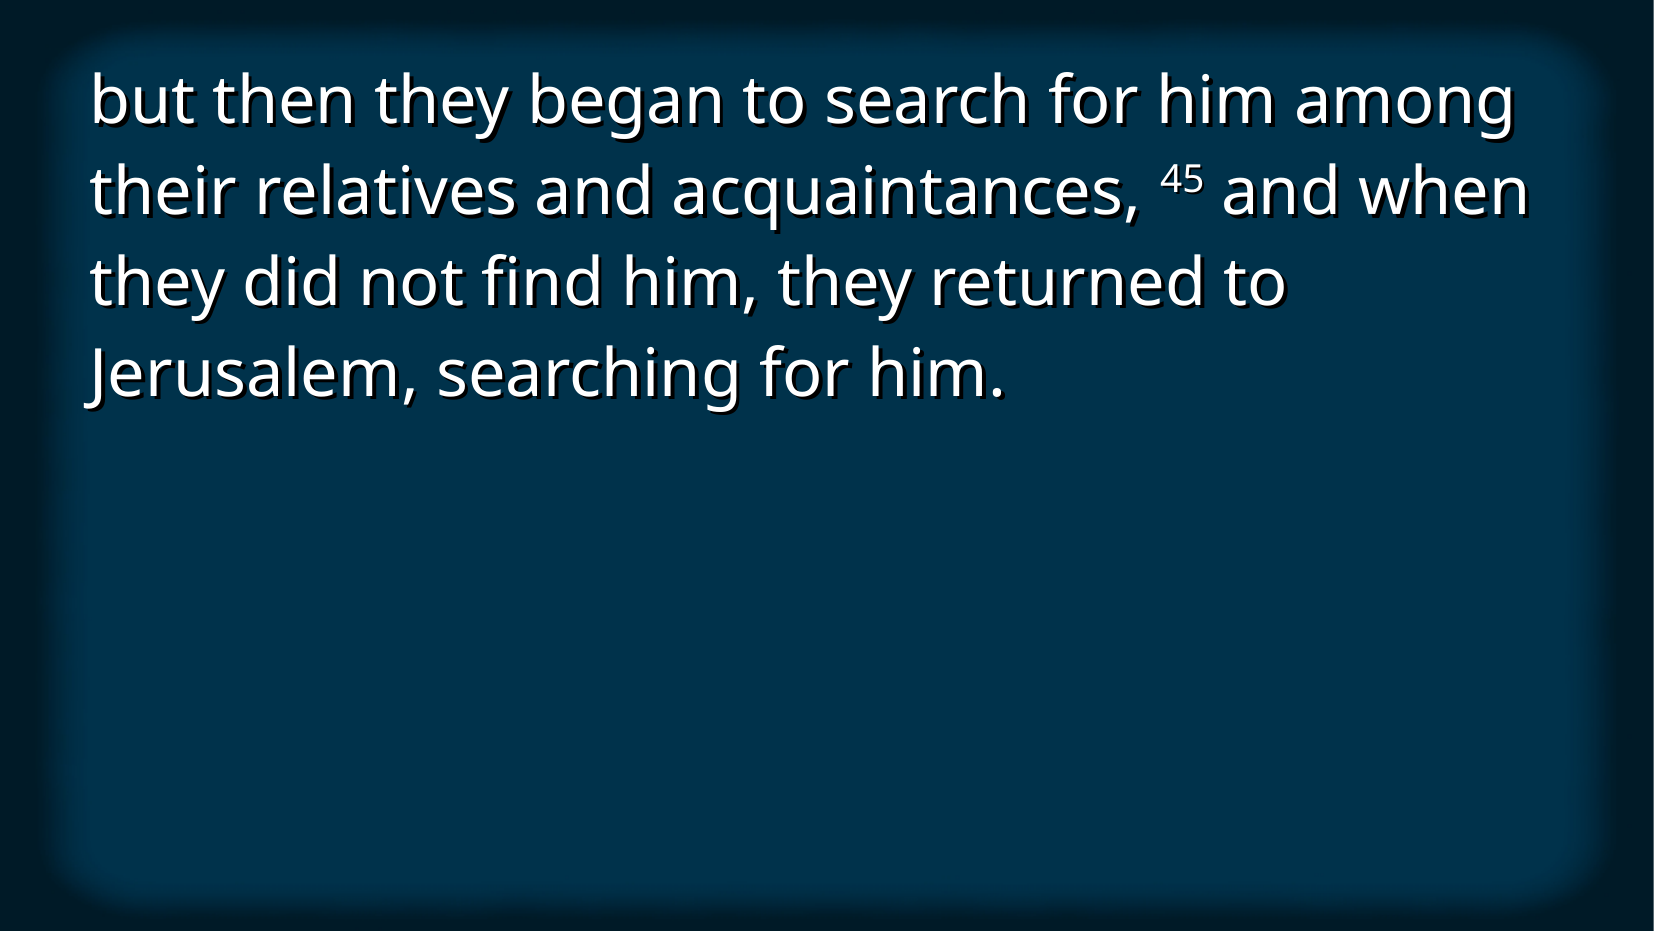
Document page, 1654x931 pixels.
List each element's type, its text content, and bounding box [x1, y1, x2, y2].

text_box but then they began to search for him among their relatives and acquaintances, 45 and when they did not find him, they returned to Jerusalem, searching for him. [75, 45, 1576, 415]
picture [0, 0, 1654, 931]
